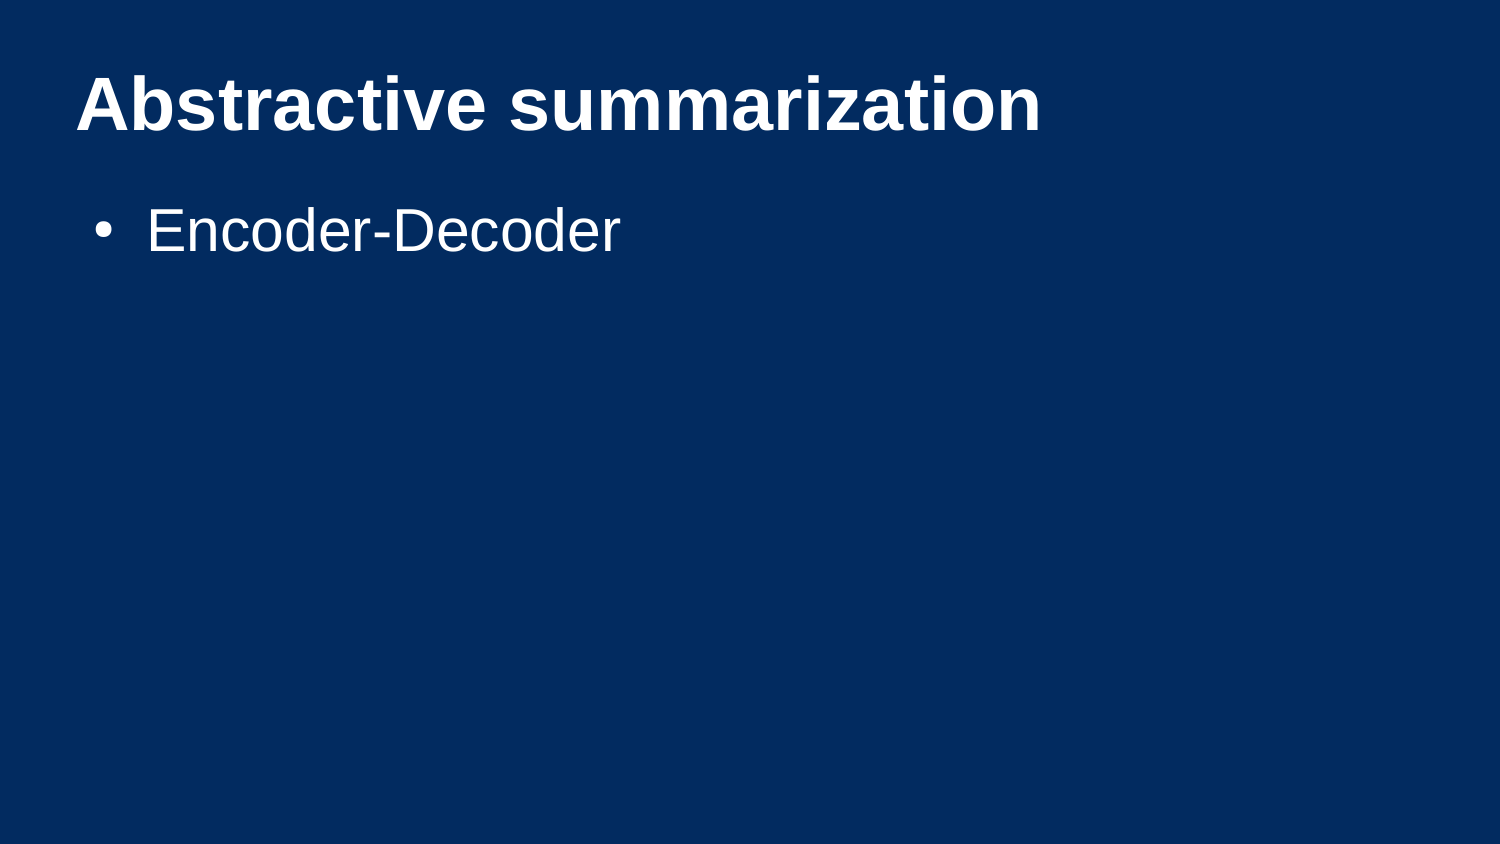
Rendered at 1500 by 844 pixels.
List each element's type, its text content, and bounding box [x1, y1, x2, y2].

list Encoder-Decoder [75, 196, 1426, 796]
title Abstractive summarization [74, 33, 1425, 175]
